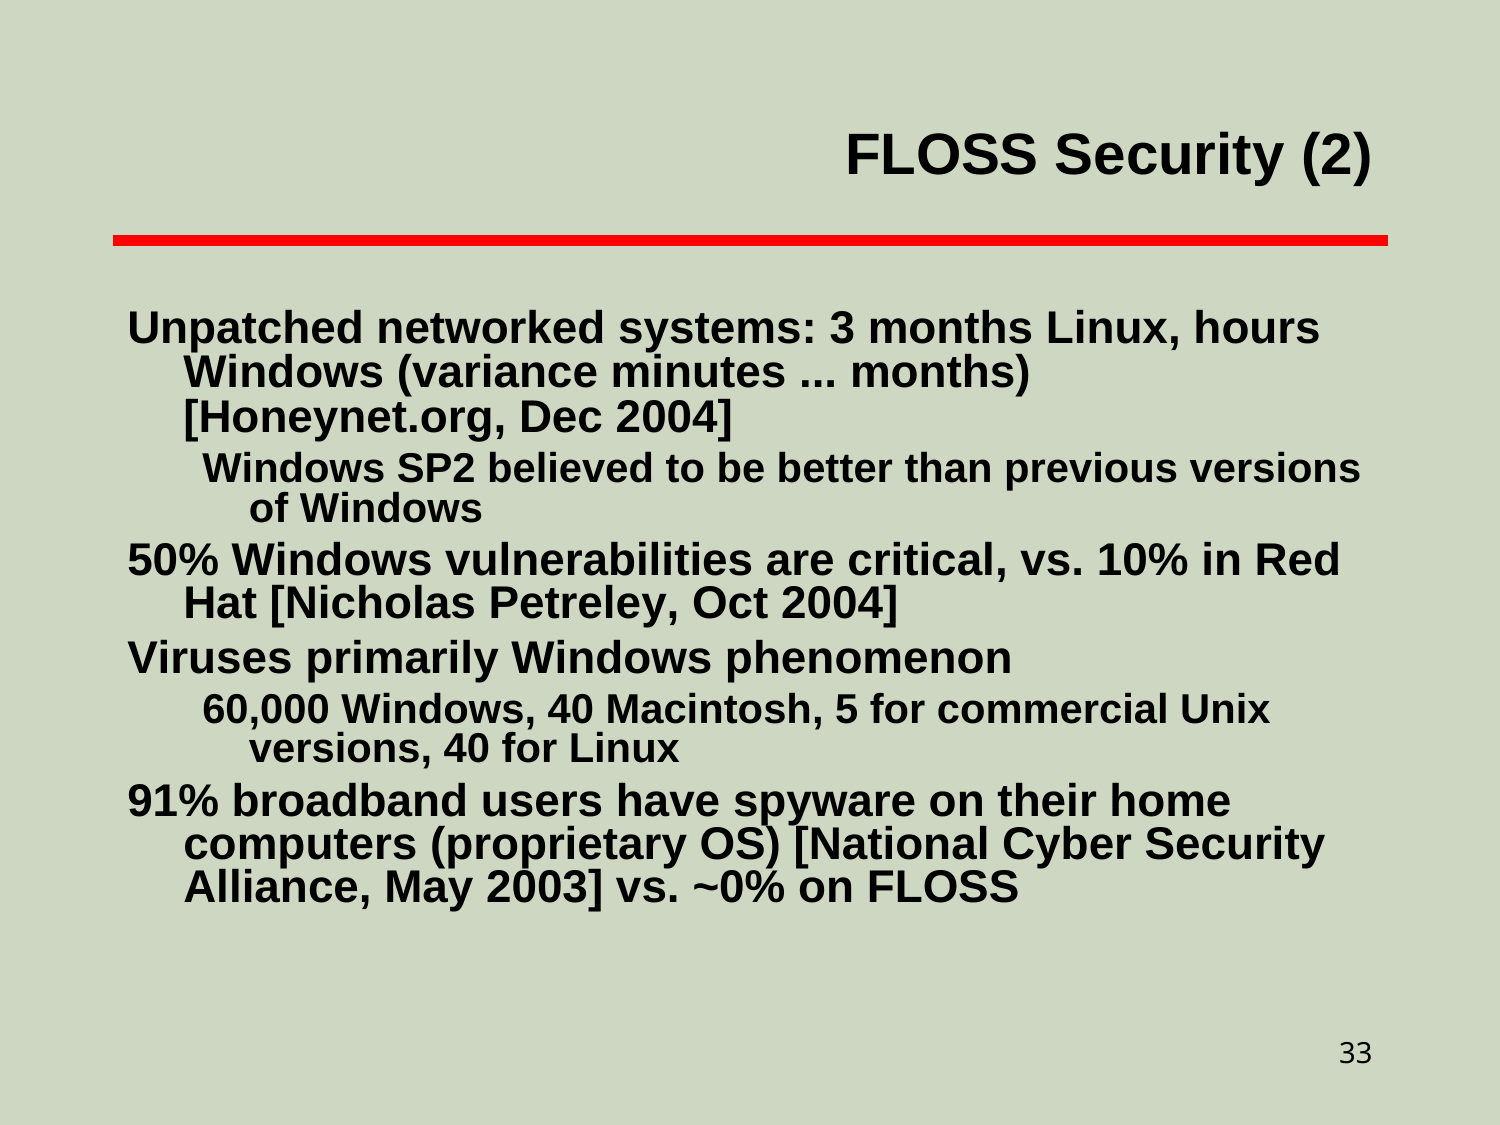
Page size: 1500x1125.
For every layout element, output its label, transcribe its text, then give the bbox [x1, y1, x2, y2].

list Unpatched networked systems: 3 months Linux, hours Windows (variance minutes ... months) [Honeynet.org, Dec 2004] Windows SP2 believed to be better than previous versions of Windows 50% Windows vulnerabilities are critical, vs. 10% in Red Hat [Nicholas Petreley, Oct 2004] Viruses primarily Windows phenomenon 60,000 Windows, 40 Macintosh, 5 for commercial Unix versions, 40 for Linux 91% broadband users have spyware on their home computers (proprietary OS) [National Cyber Security Alliance, May 2003] vs. ~0% on FLOSS [112, 299, 1388, 926]
title FLOSS Security (2) [337, 85, 1388, 224]
